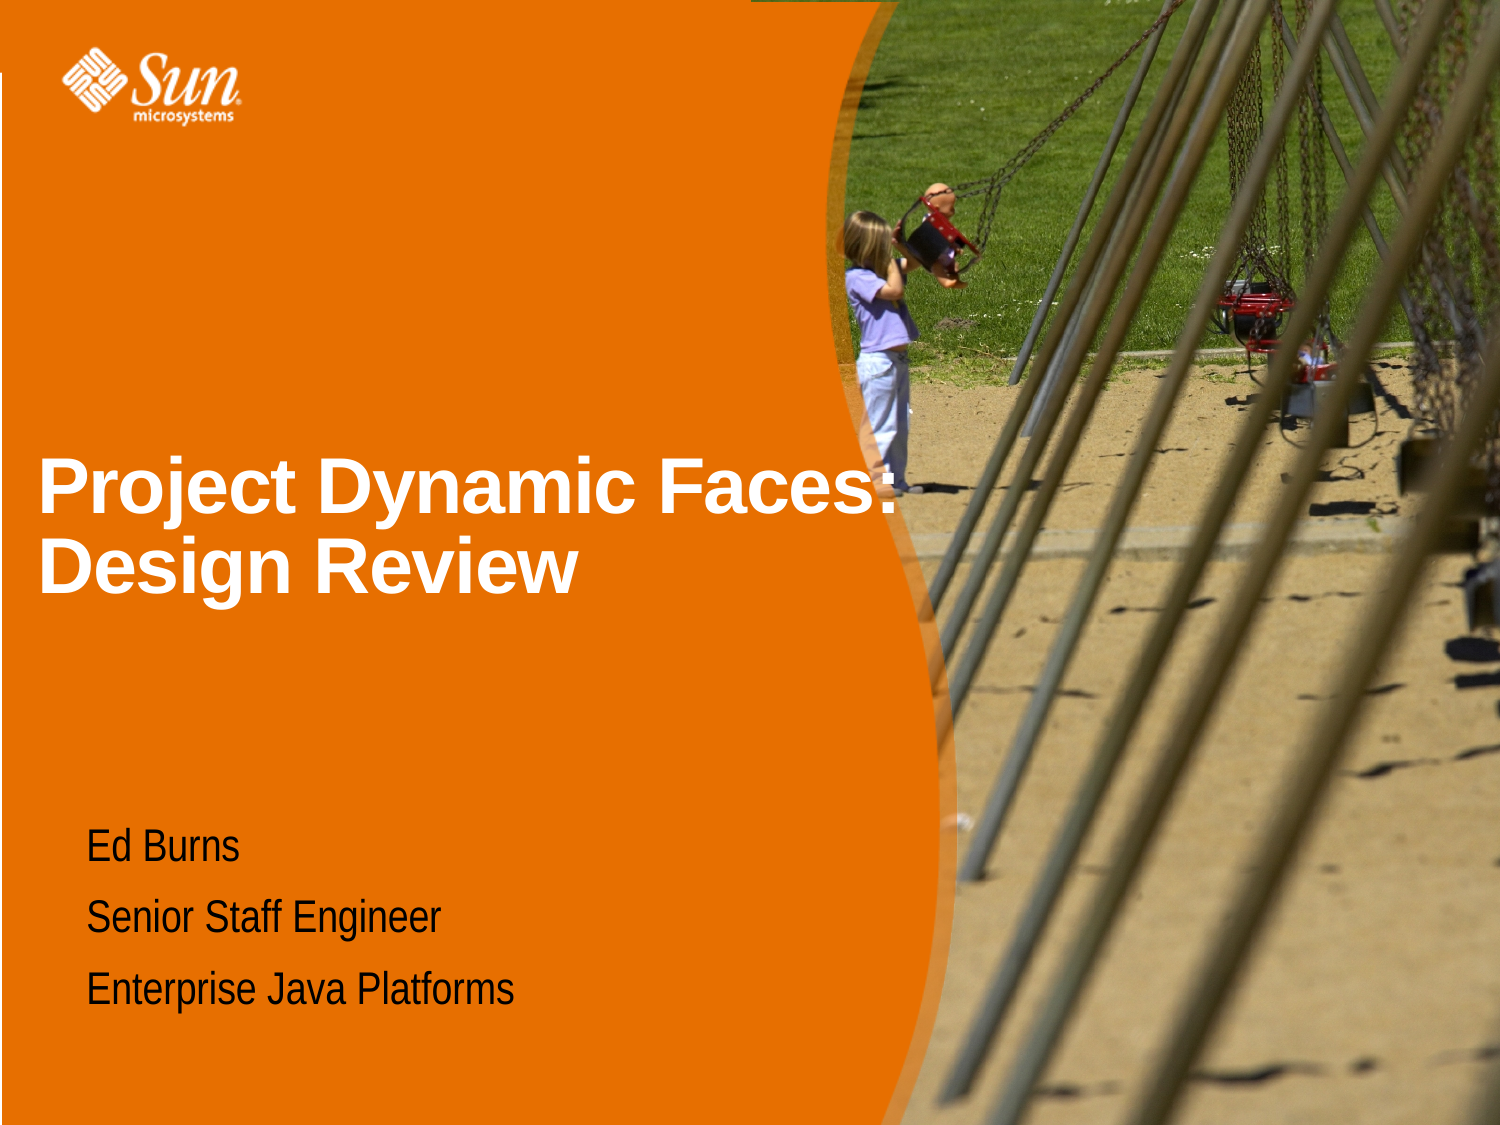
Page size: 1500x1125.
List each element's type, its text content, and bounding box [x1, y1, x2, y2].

list Ed Burns Senior Staff Engineer Enterprise Java Platforms [66, 825, 1057, 1097]
picture [0, 0, 1500, 1125]
title Project Dynamic Faces: Design Review [37, 450, 969, 732]
